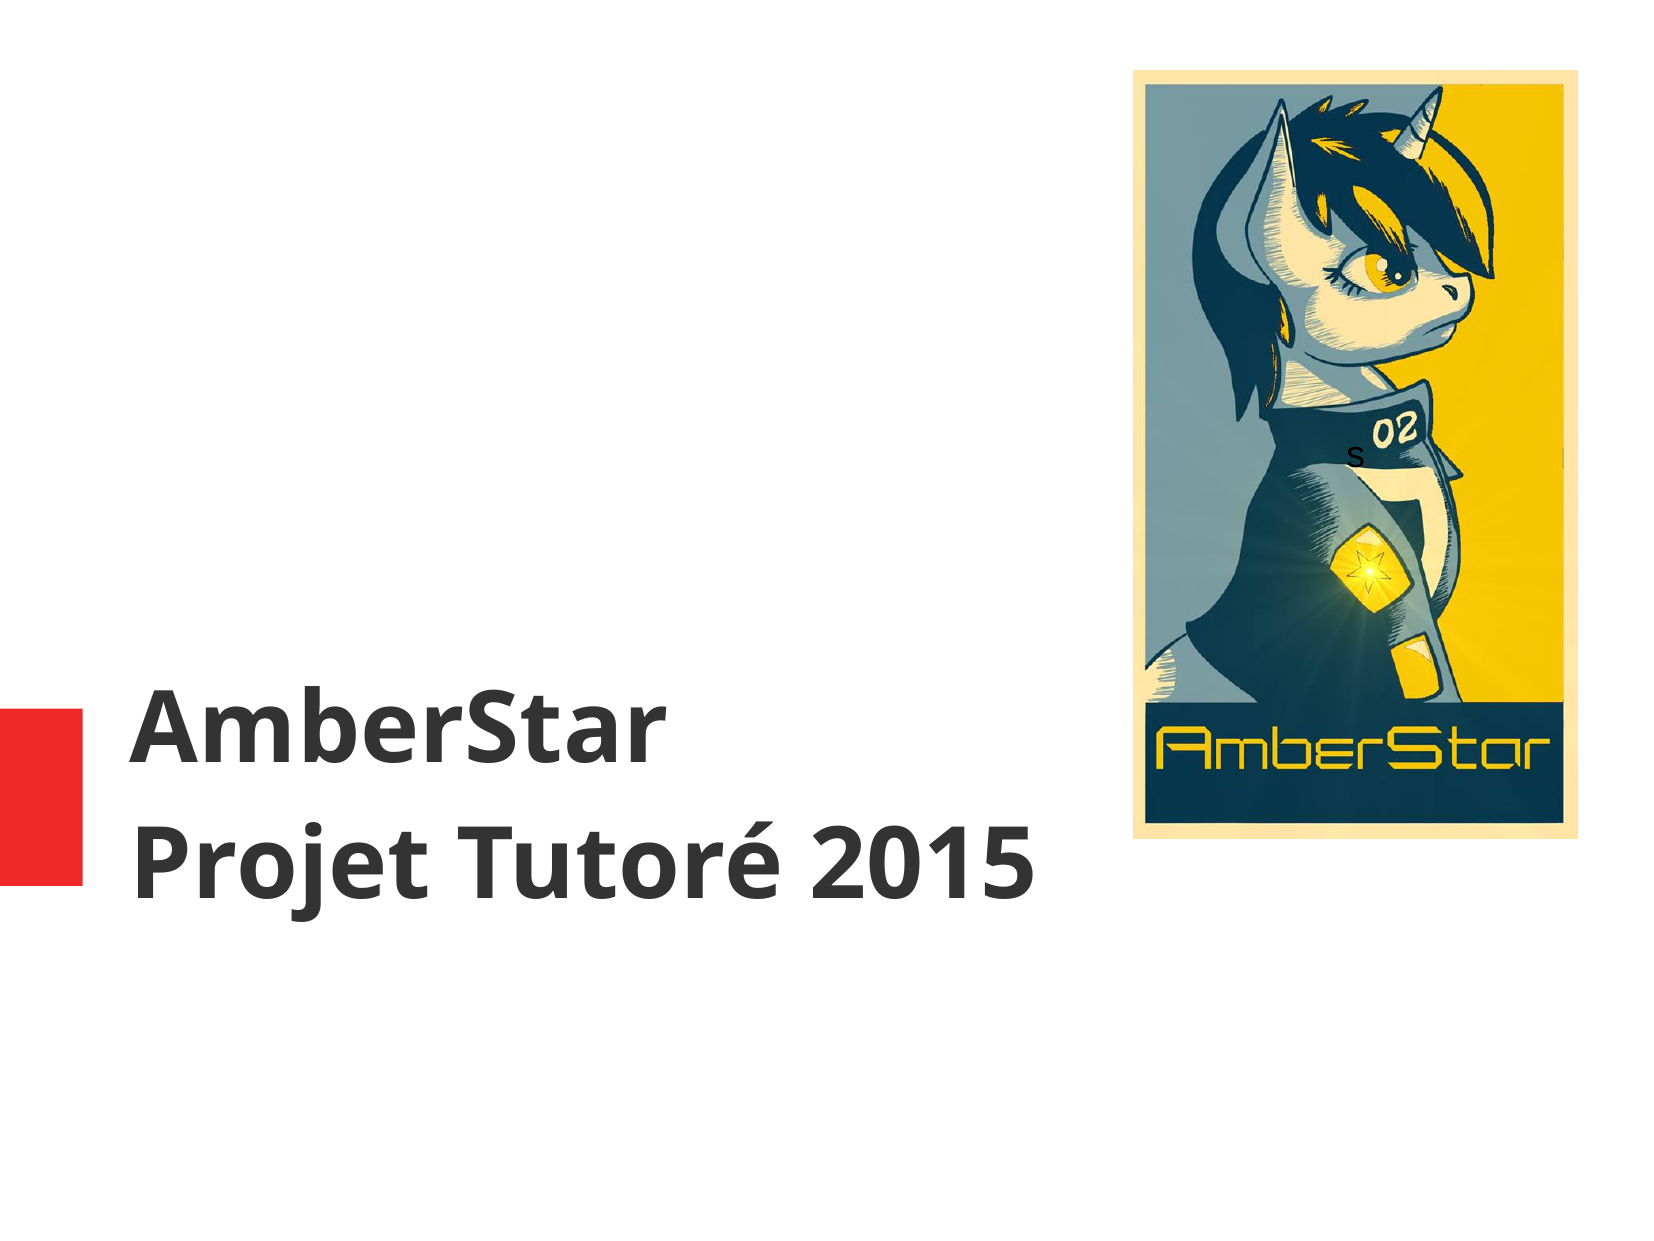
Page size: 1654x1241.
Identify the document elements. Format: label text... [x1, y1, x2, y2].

picture [1133, 70, 1578, 839]
title AmberStar Projet Tutoré 2015 [129, 655, 1536, 928]
